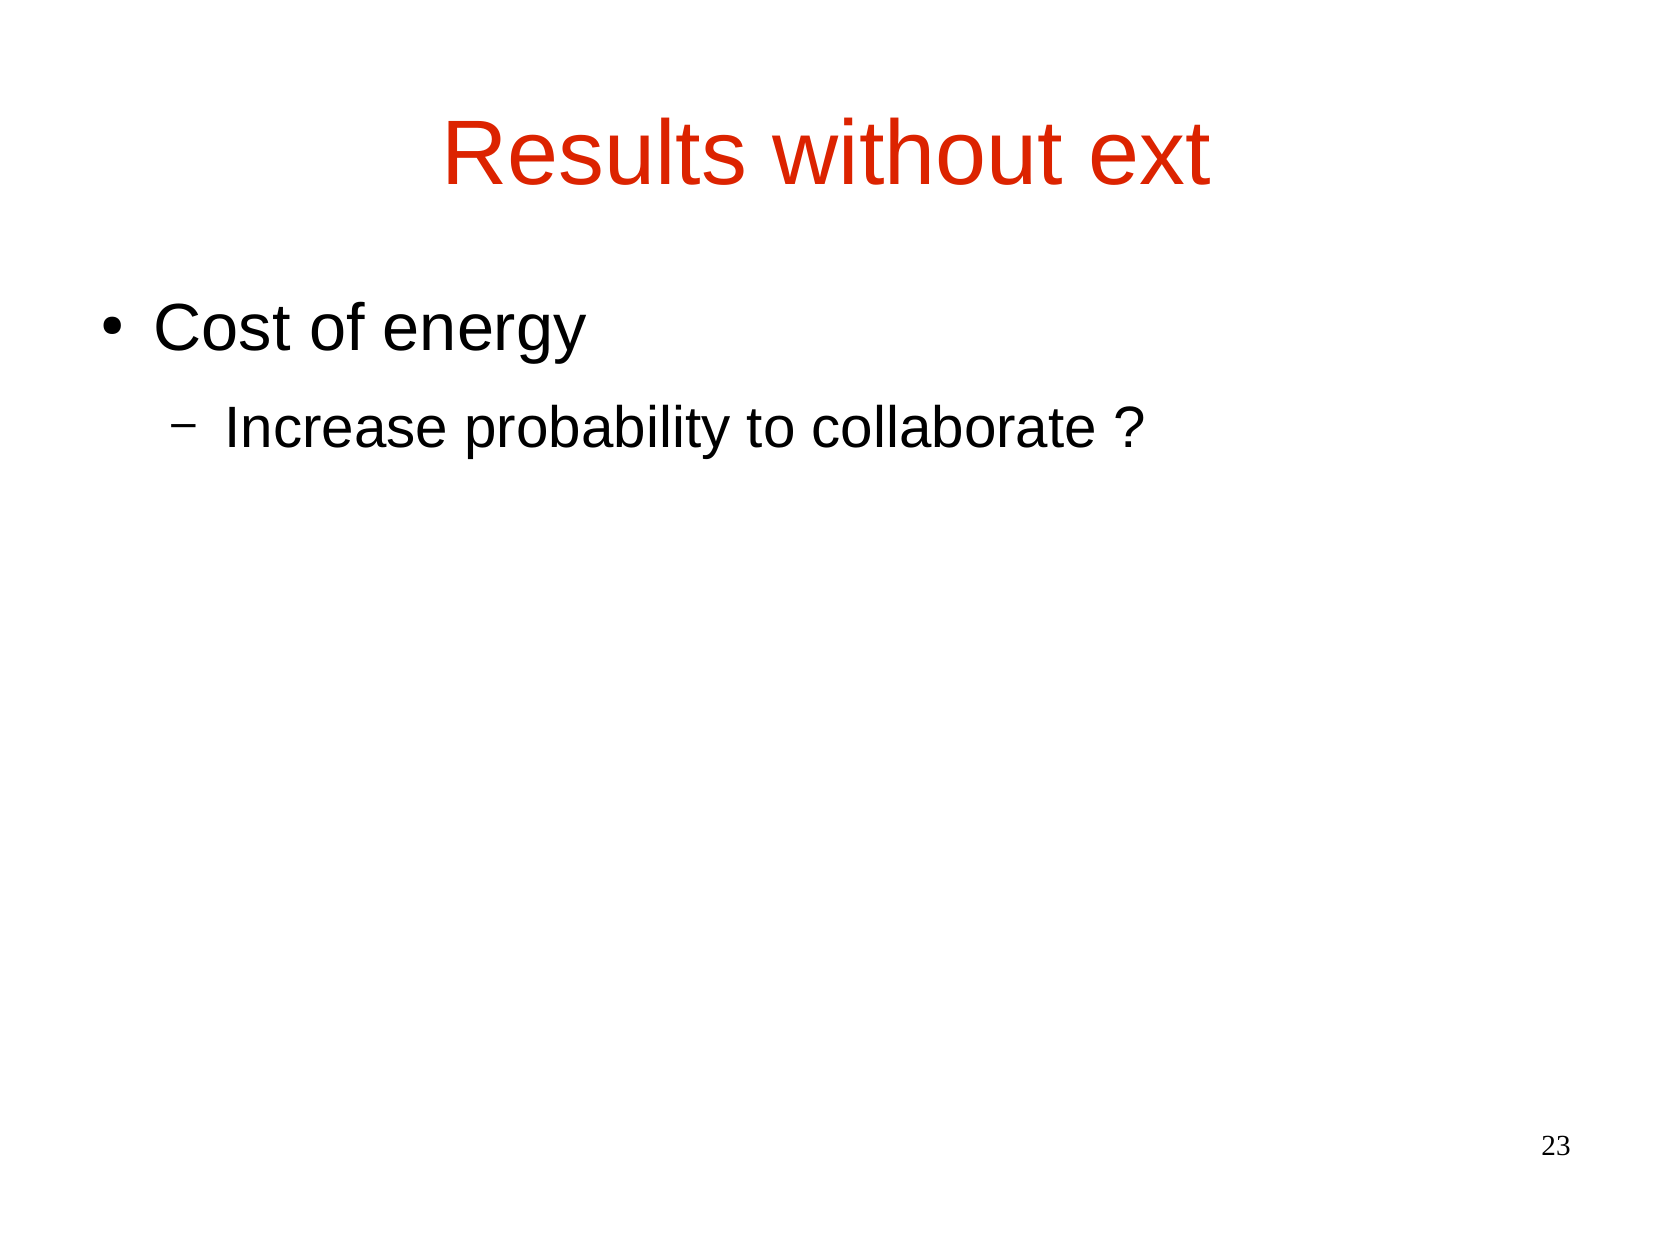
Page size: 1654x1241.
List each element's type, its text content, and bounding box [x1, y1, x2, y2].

title Results without ext [82, 49, 1571, 257]
list Cost of energy Increase probability to collaborate ? [82, 290, 1538, 1010]
